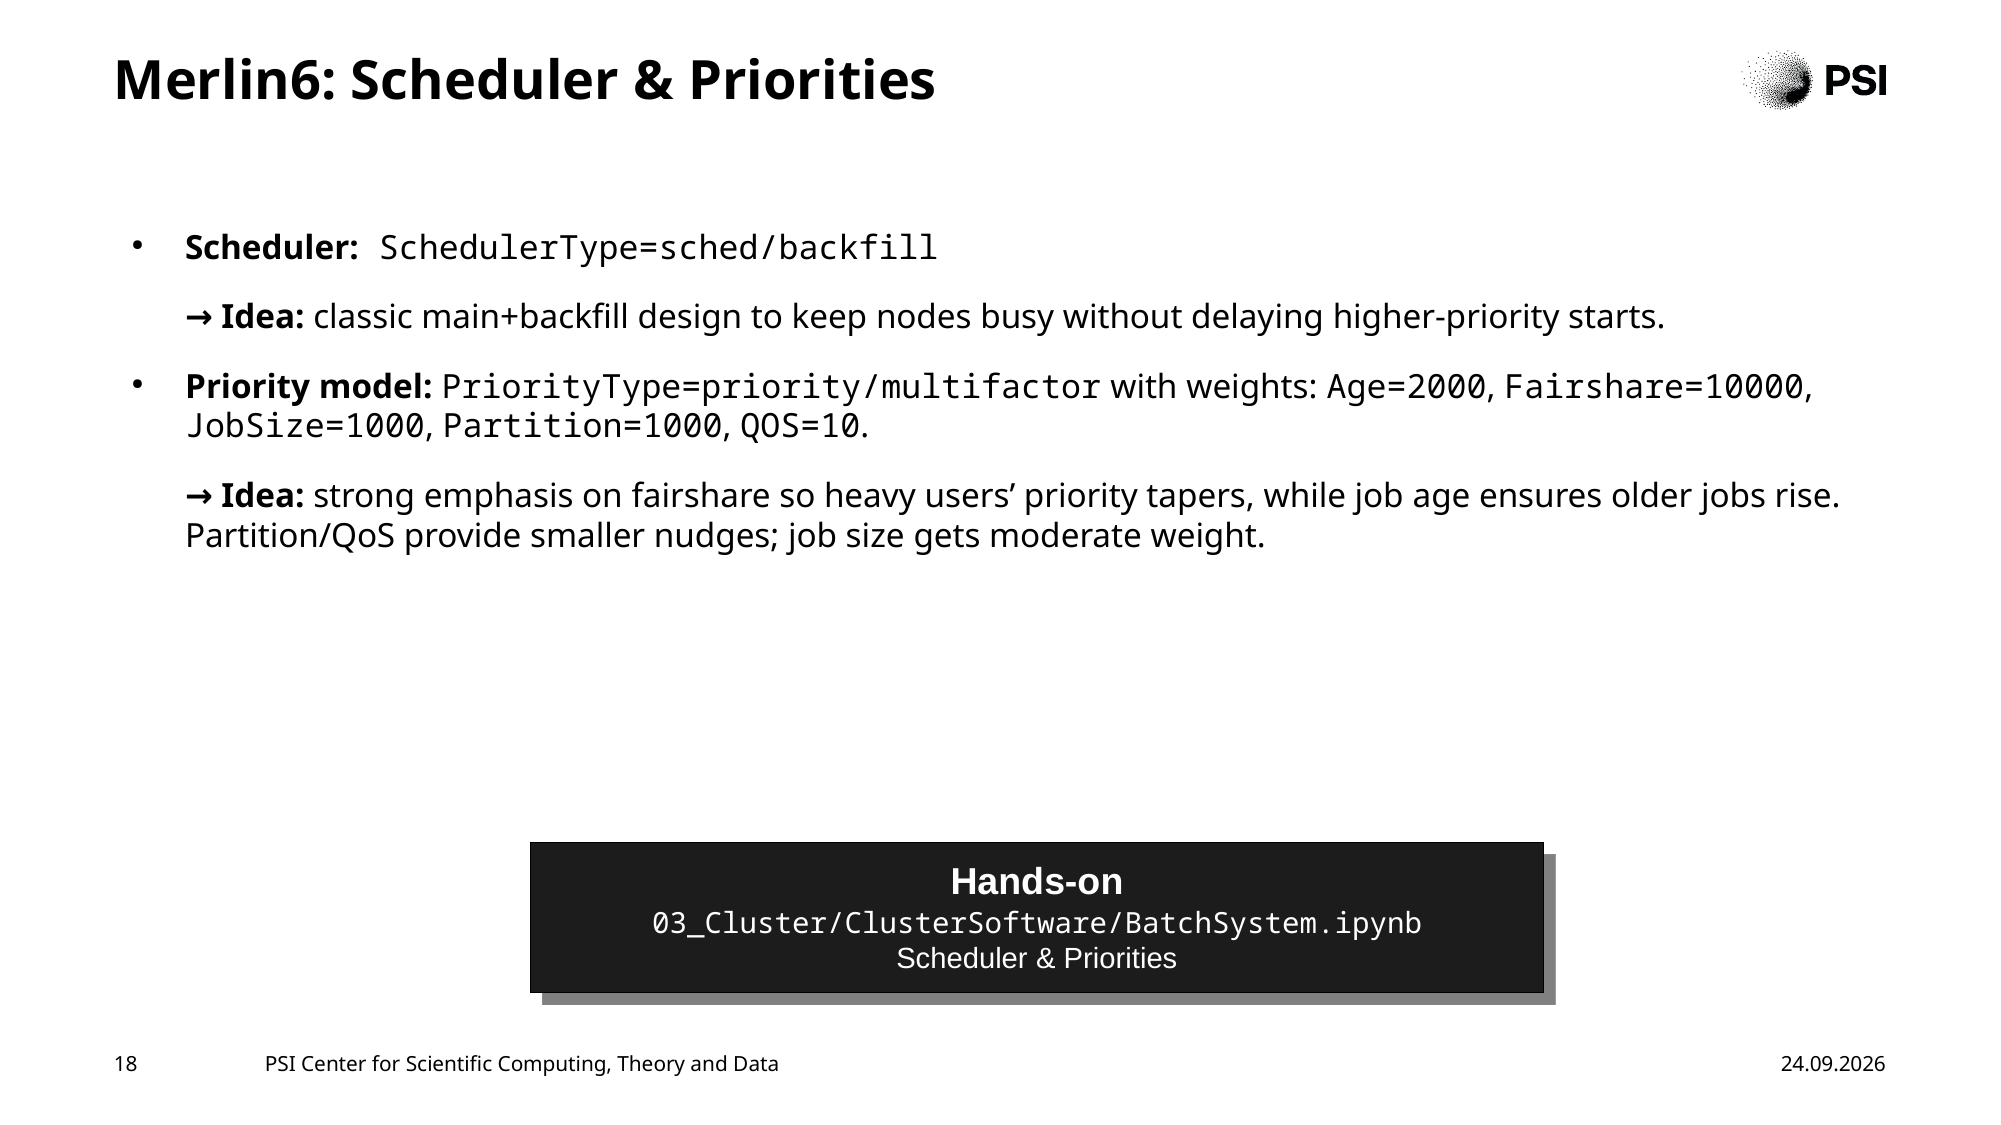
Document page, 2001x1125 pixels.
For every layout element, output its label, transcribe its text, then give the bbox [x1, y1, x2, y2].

title Merlin6: Scheduler & Priorities [114, 45, 1585, 179]
list Scheduler: SchedulerType=sched/backfill → Idea: classic main+backfill design to keep nodes busy without delaying higher-priority starts. Priority model: PriorityType=priority/multifactor with weights: Age=2000, Fairshare=10000, JobSize=1000, Partition=1000, QOS=10. → Idea: strong emphasis on fairshare so heavy users’ priority tapers, while job age ensures older jobs rise. Partition/QoS provide smaller nudges; job size gets moderate weight. [114, 225, 1876, 988]
text_box Hands-on 03_Cluster/ClusterSoftware/BatchSystem.ipynb Scheduler & Priorities [530, 842, 1544, 993]
